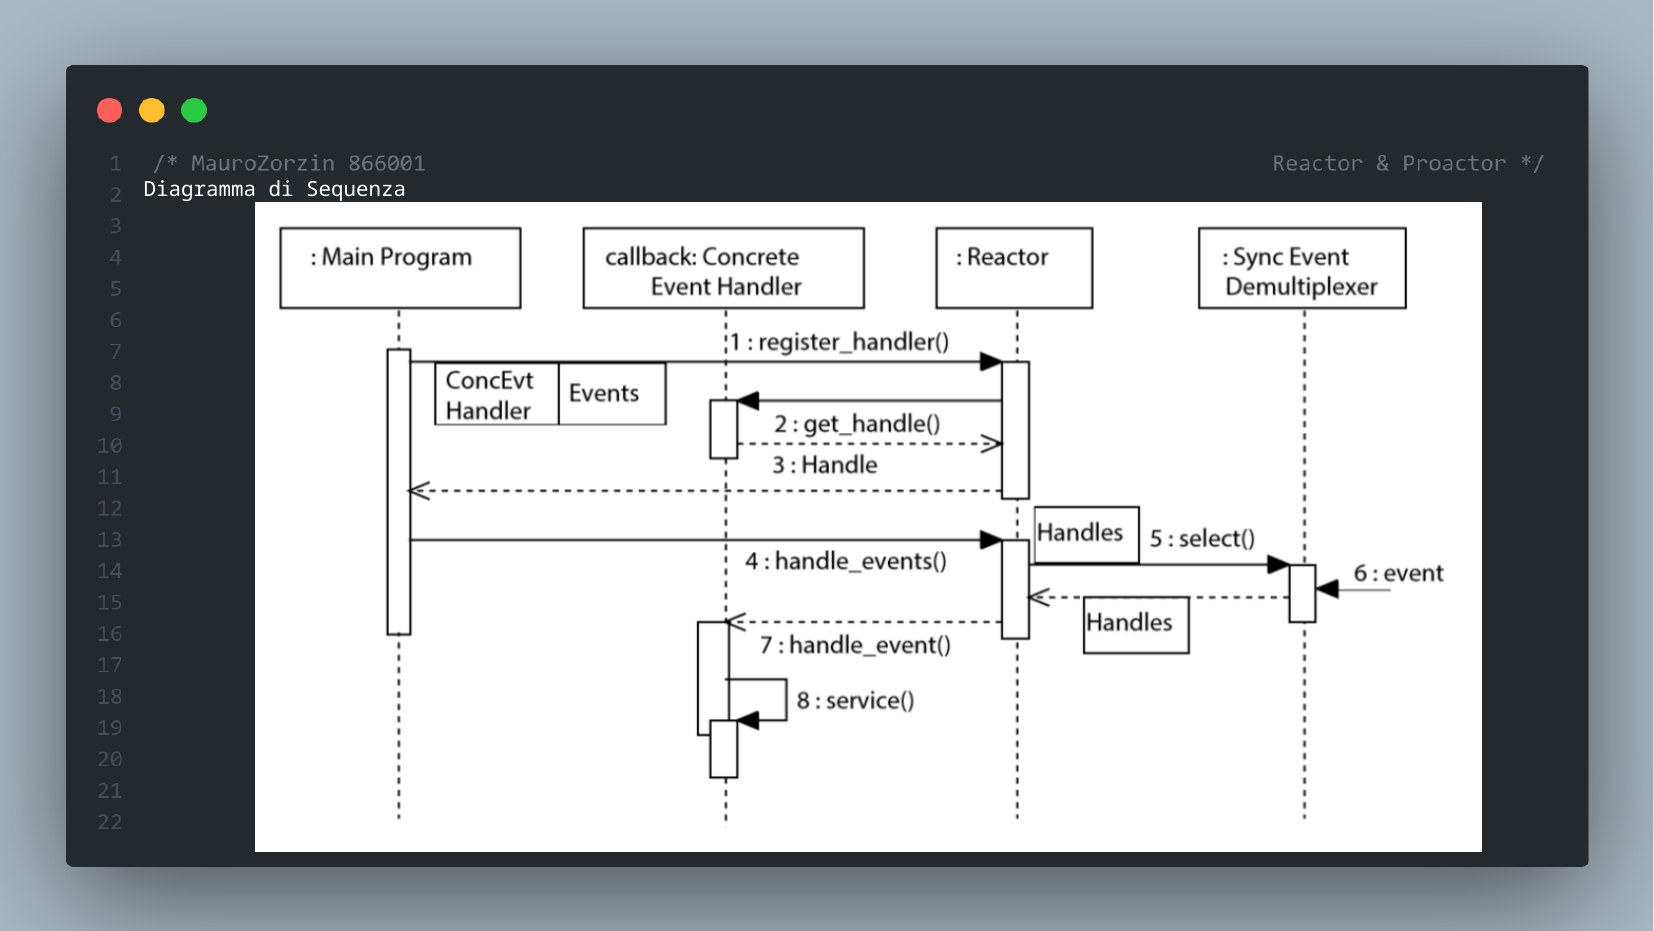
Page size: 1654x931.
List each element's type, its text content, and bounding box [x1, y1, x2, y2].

subtitle Diagramma di Sequenza [143, 174, 1532, 931]
picture [0, 0, 1654, 931]
picture [255, 202, 1482, 852]
